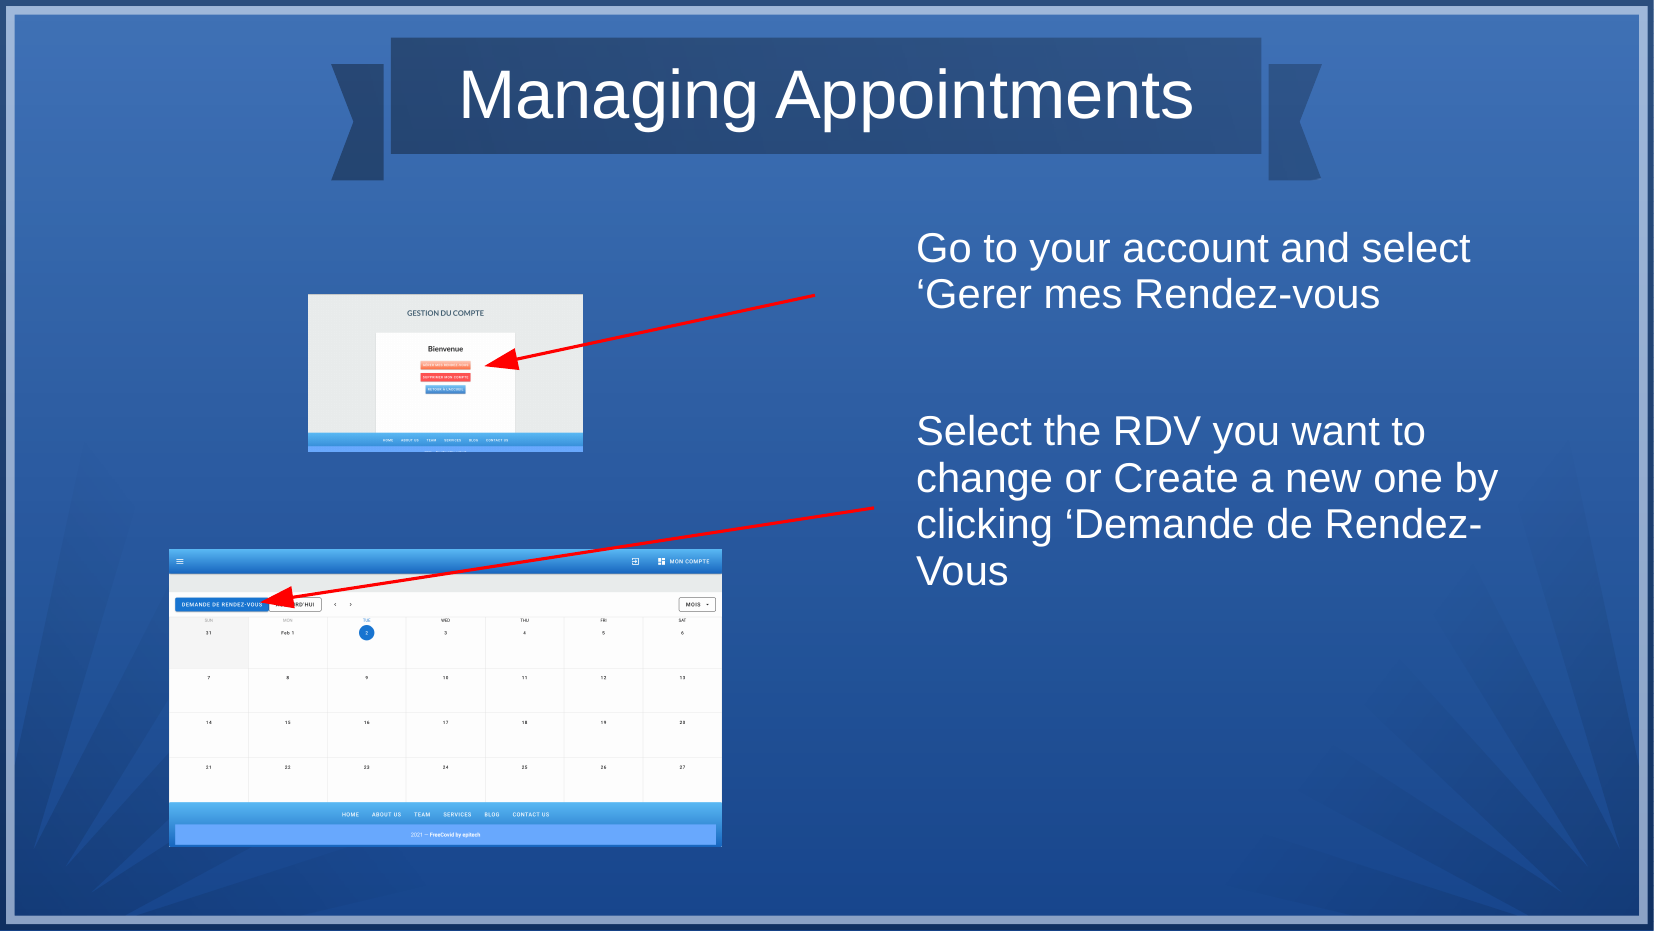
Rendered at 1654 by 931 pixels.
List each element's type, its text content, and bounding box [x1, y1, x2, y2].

list Go to your account and select ‘Gerer mes Rendez-vous Select the RDV you want to change or Create a new one by clicking ‘Demande de Rendez-Vous [845, 224, 1572, 848]
picture [308, 294, 583, 452]
title Managing Appointments [389, 35, 1264, 154]
picture [169, 549, 722, 847]
